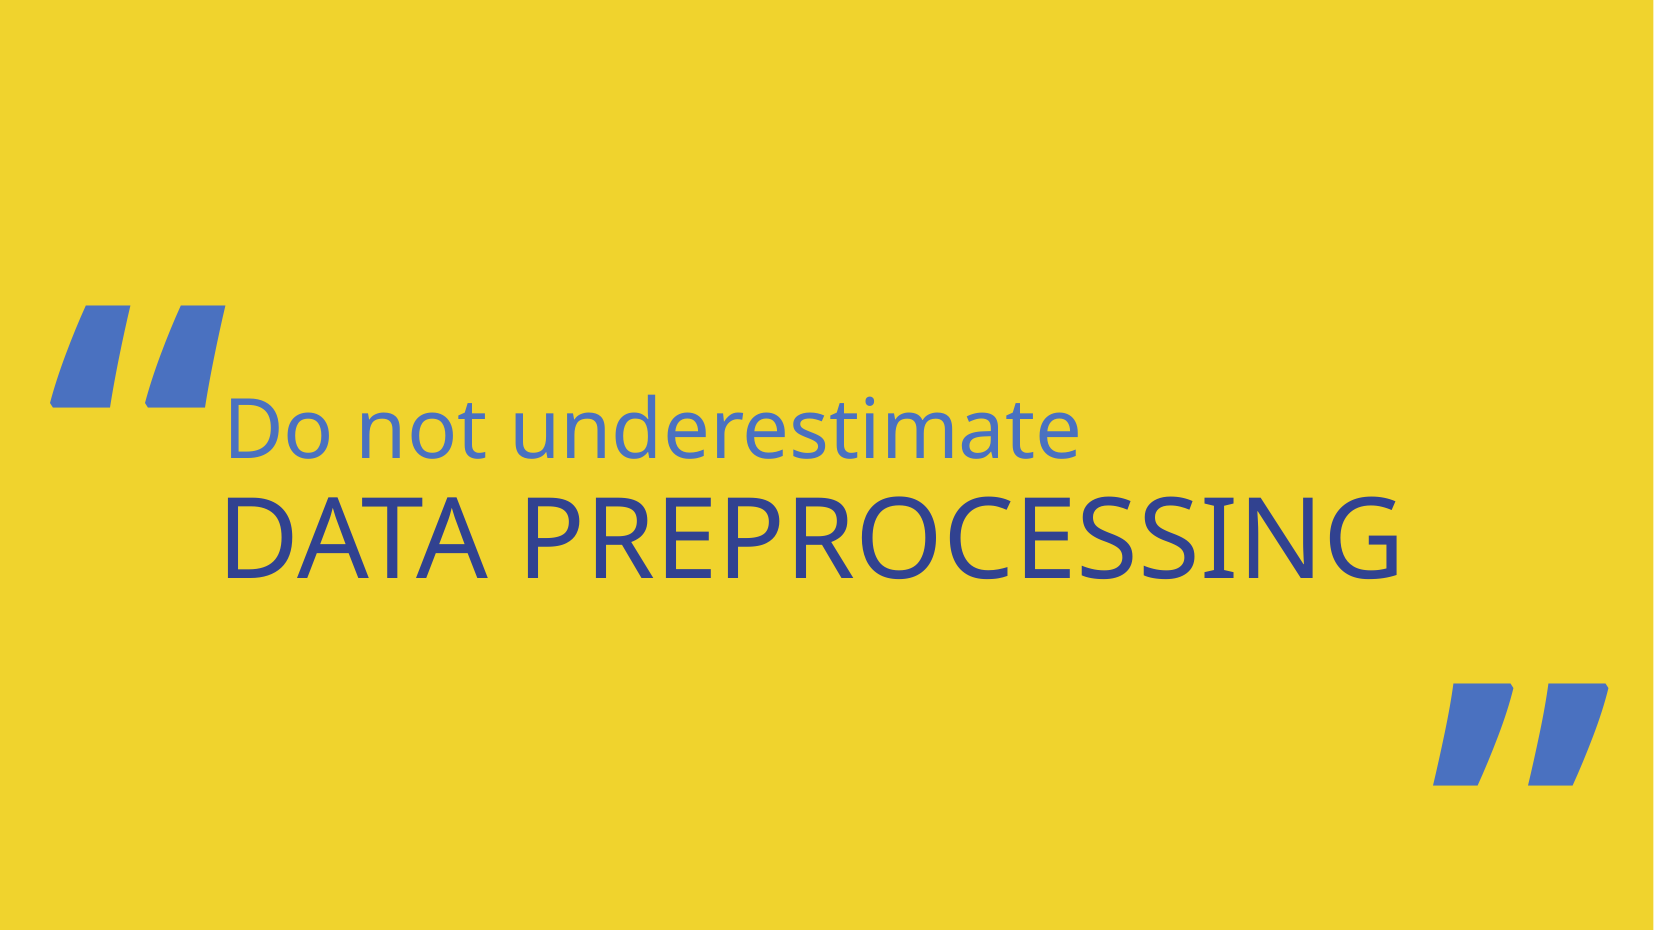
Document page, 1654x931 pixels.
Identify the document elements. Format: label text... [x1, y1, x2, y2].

text_box “ [30, 150, 238, 674]
text_box Do not underestimate [208, 362, 1097, 451]
text_box DATA PREPROCESSING [202, 451, 1493, 624]
text_box ” [1413, 528, 1621, 931]
